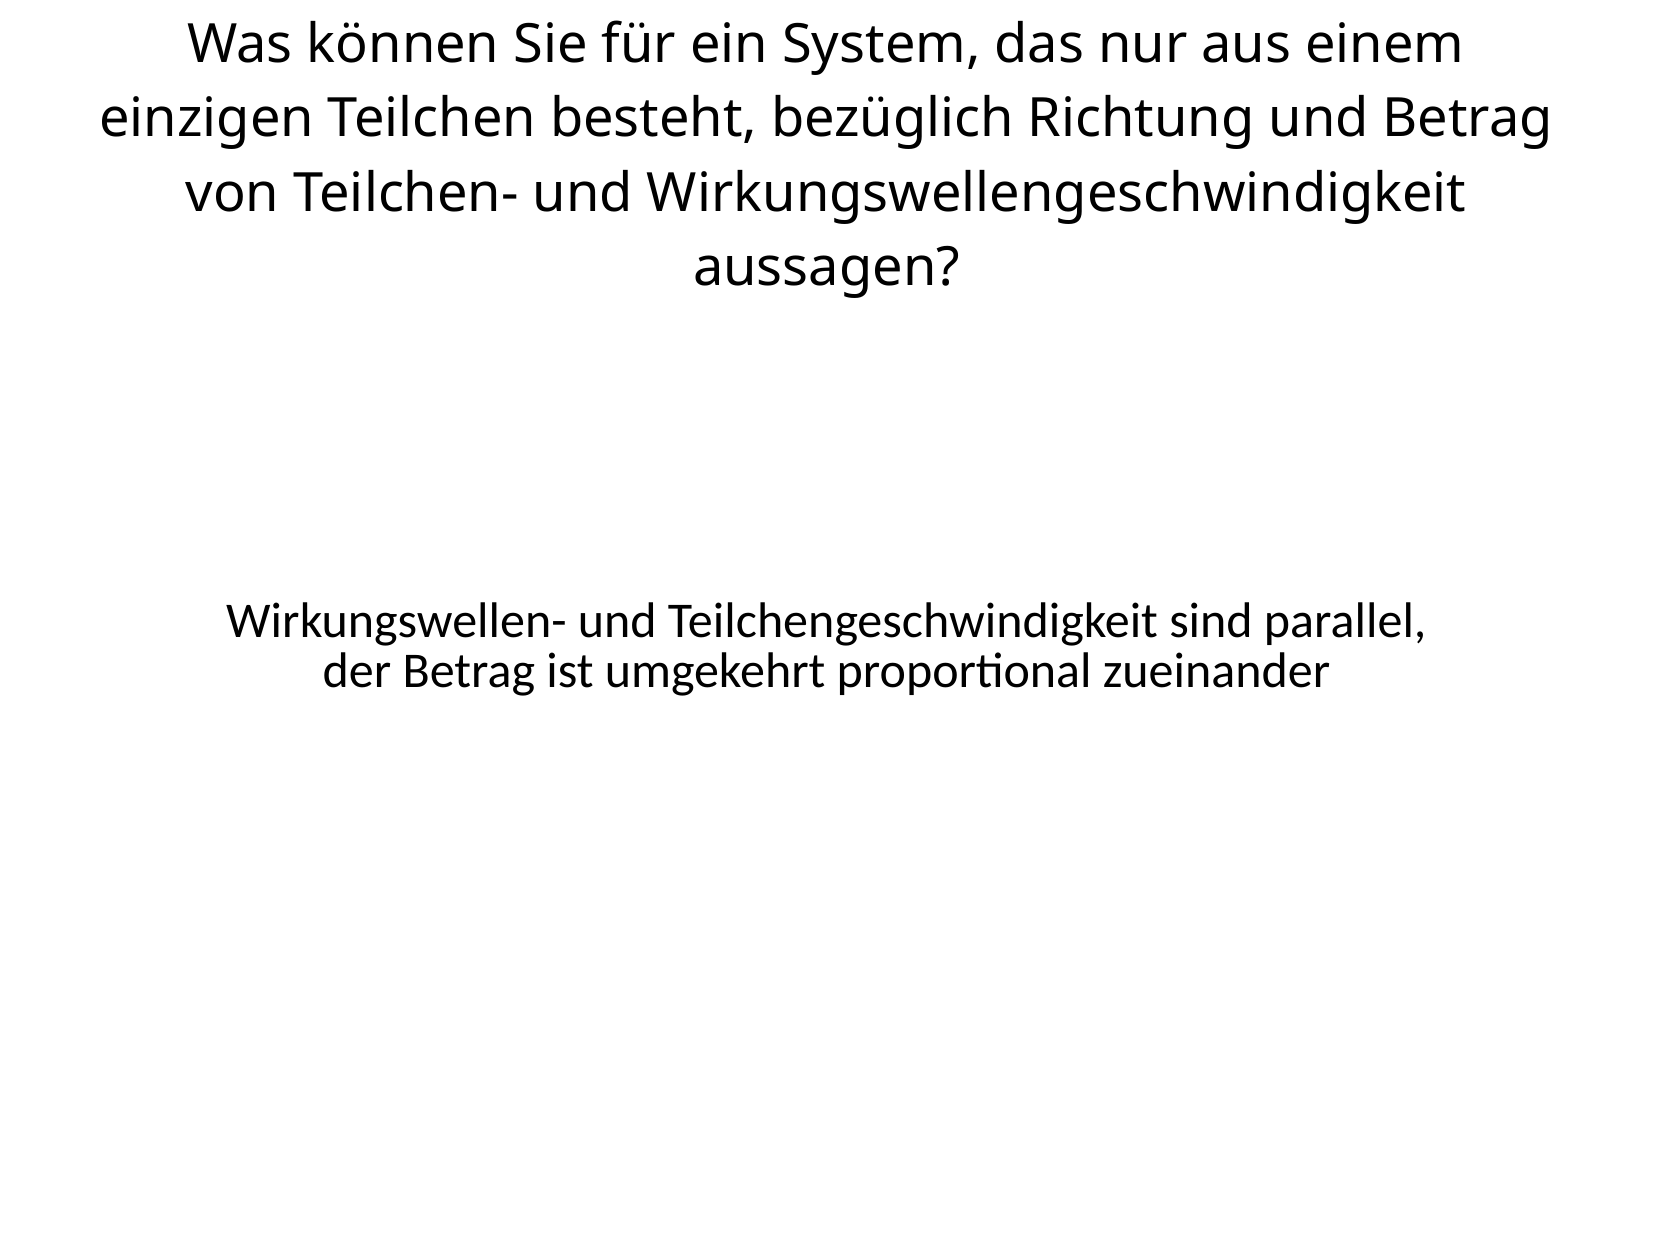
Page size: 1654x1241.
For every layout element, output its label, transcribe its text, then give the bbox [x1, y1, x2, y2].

title Was können Sie für ein System, das nur aus einem einzigen Teilchen besteht, bezüglich Richtung und Betrag von Teilchen- und Wirkungswellengeschwindigkeit aussagen? [82, 23, 1571, 283]
subtitle Wirkungswellen- und Teilchengeschwindigkeit sind parallel, der Betrag ist umgekehrt proportional zueinander [82, 290, 1571, 1010]
